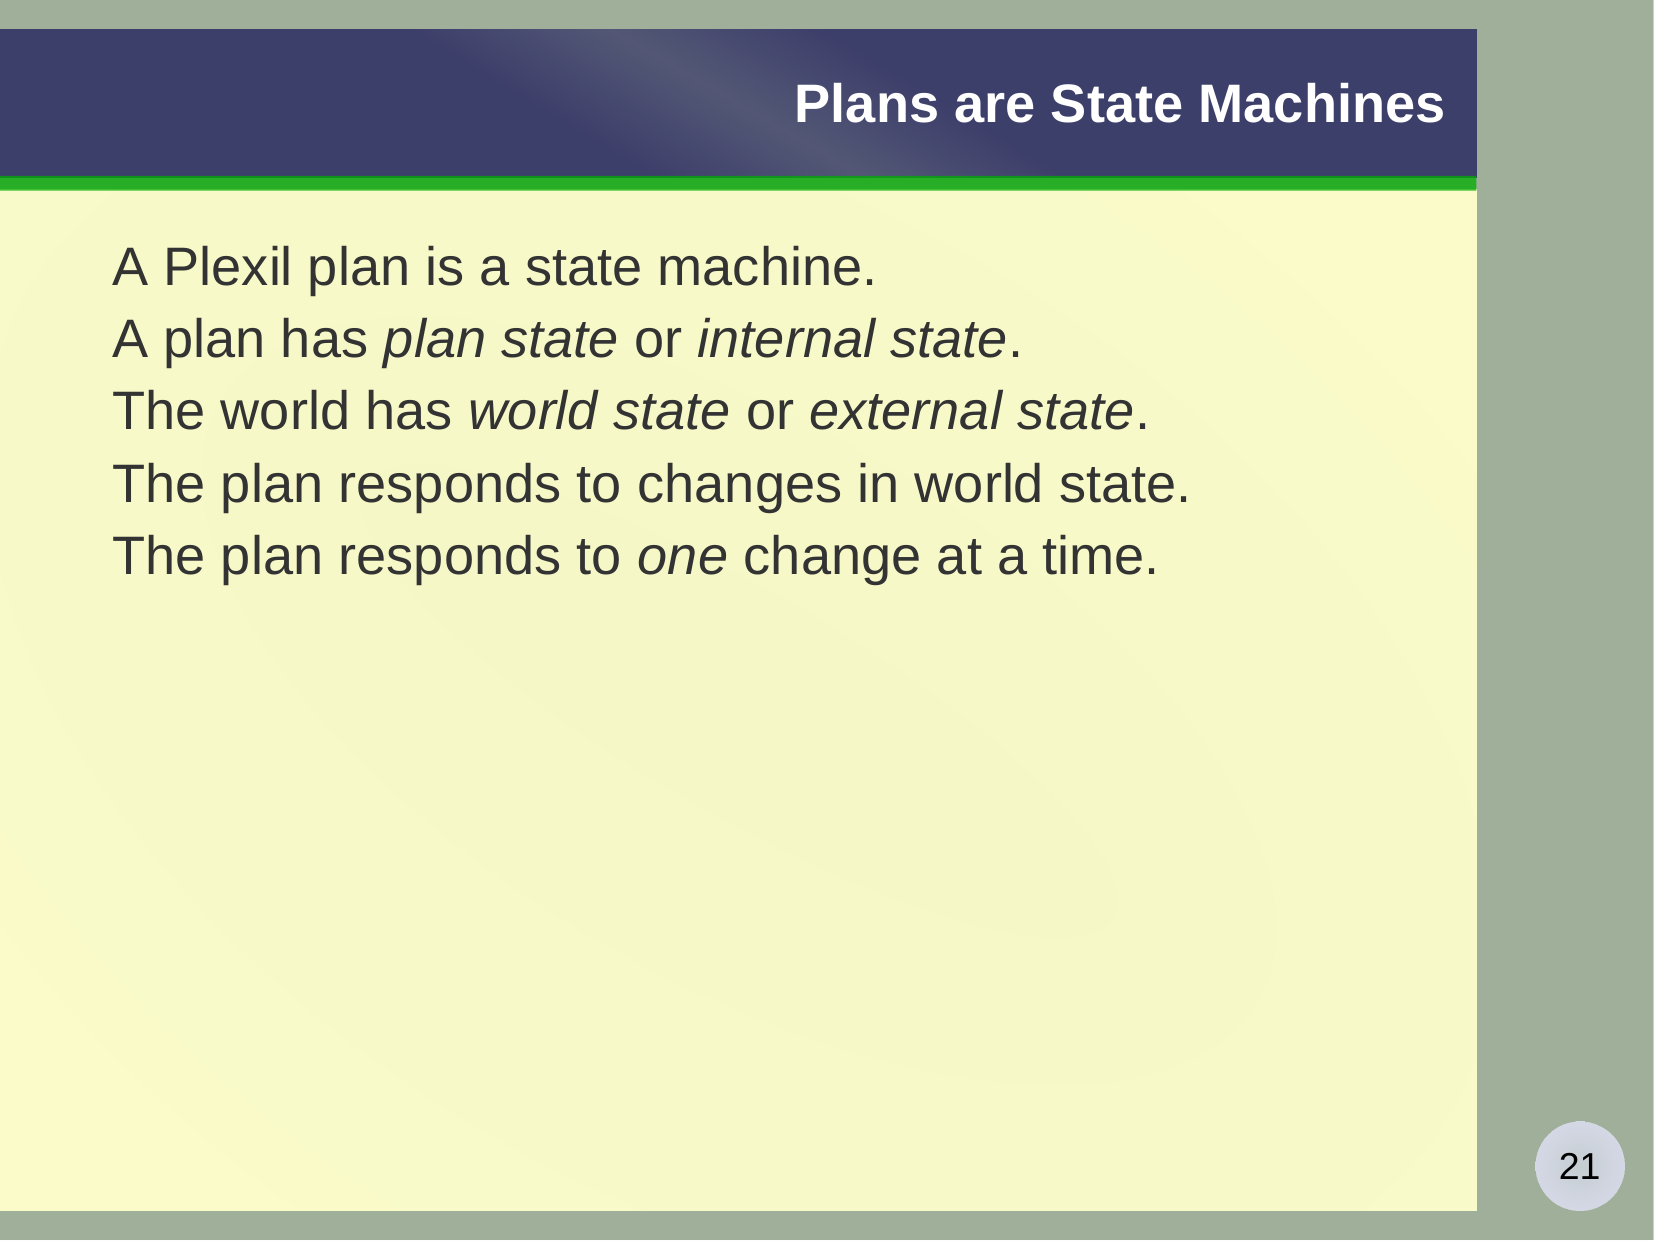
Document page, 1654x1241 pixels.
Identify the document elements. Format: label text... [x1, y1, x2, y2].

list A Plexil plan is a state machine. A plan has plan state or internal state. The world has world state or external state. The plan responds to changes in world state. The plan responds to one change at a time. [59, 236, 1418, 1182]
title Plans are State Machines [29, 59, 1447, 148]
